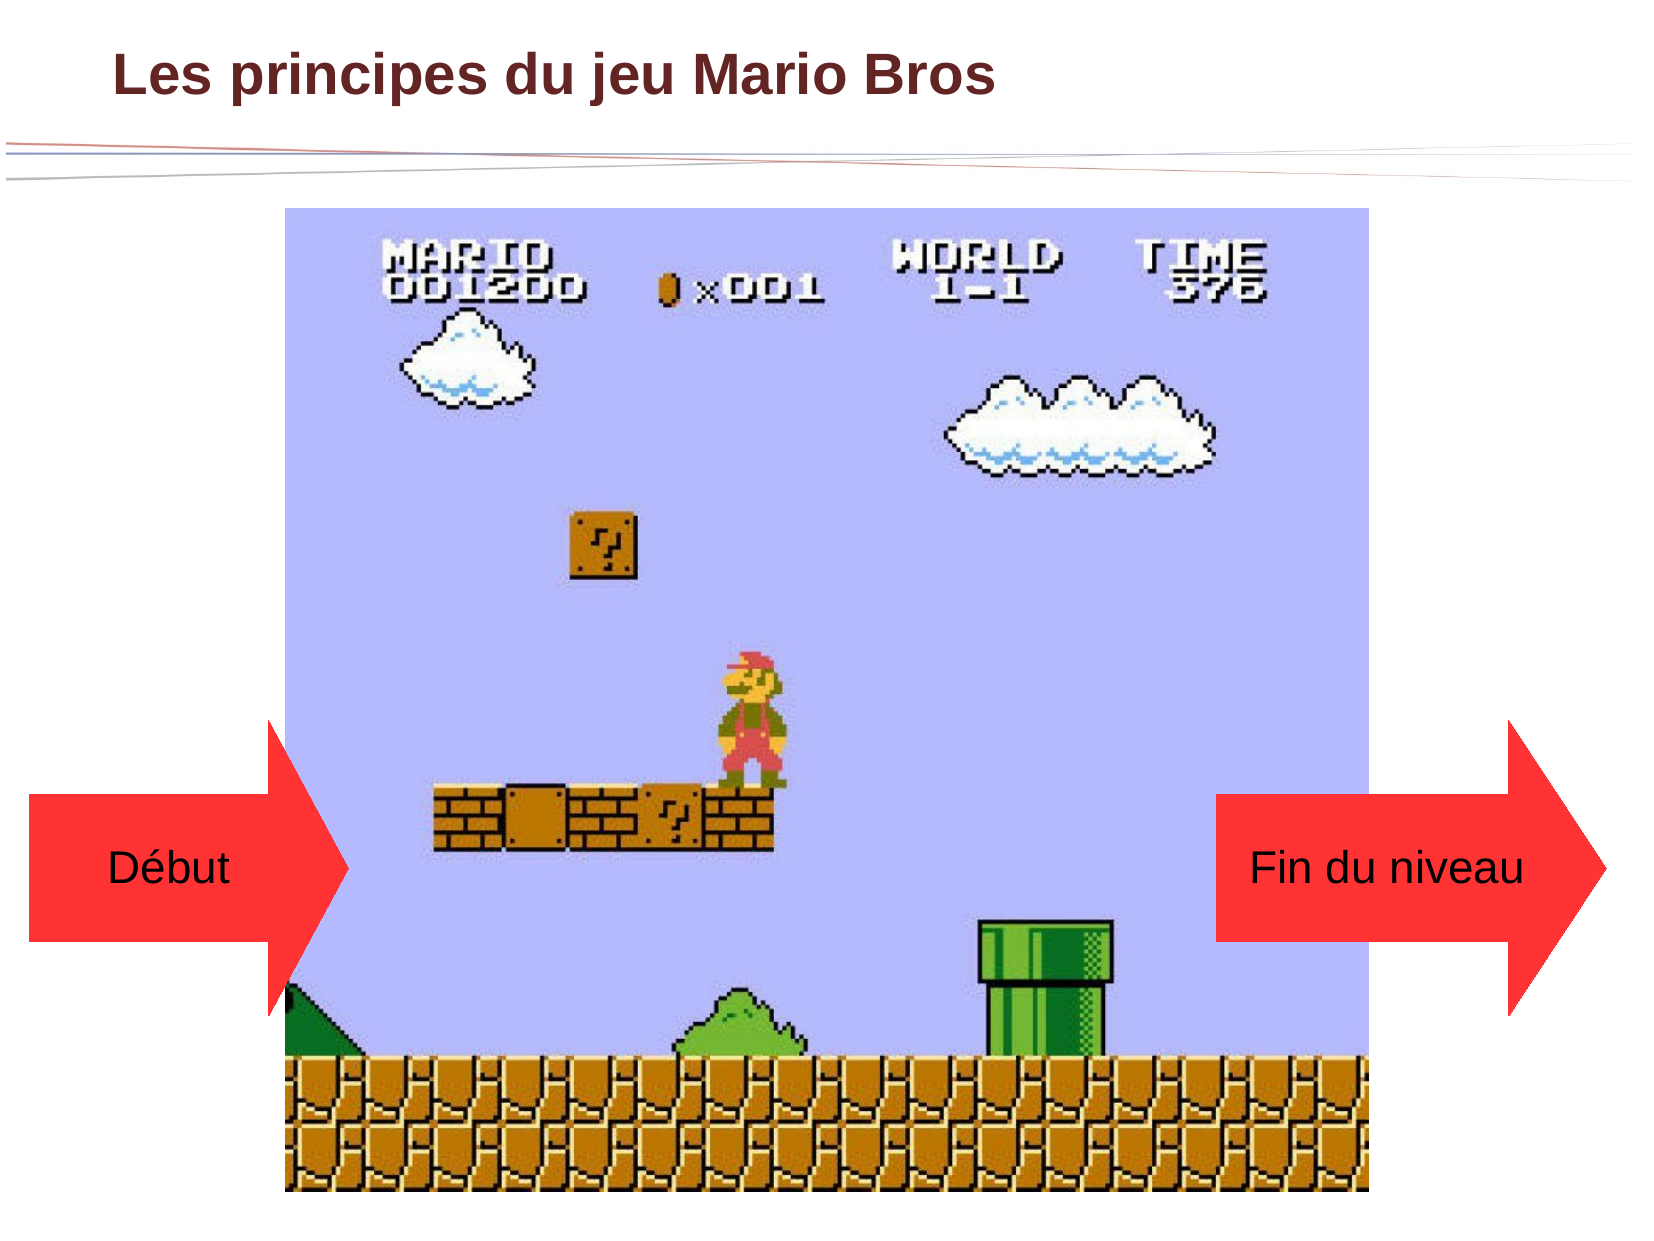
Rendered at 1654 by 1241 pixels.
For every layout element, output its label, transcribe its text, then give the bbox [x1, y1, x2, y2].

text_box Fin du niveau [1216, 720, 1607, 1016]
text_box Début [29, 720, 349, 1016]
picture [6, 133, 1632, 1192]
title Les principes du jeu Mario Bros [0, 11, 1111, 130]
